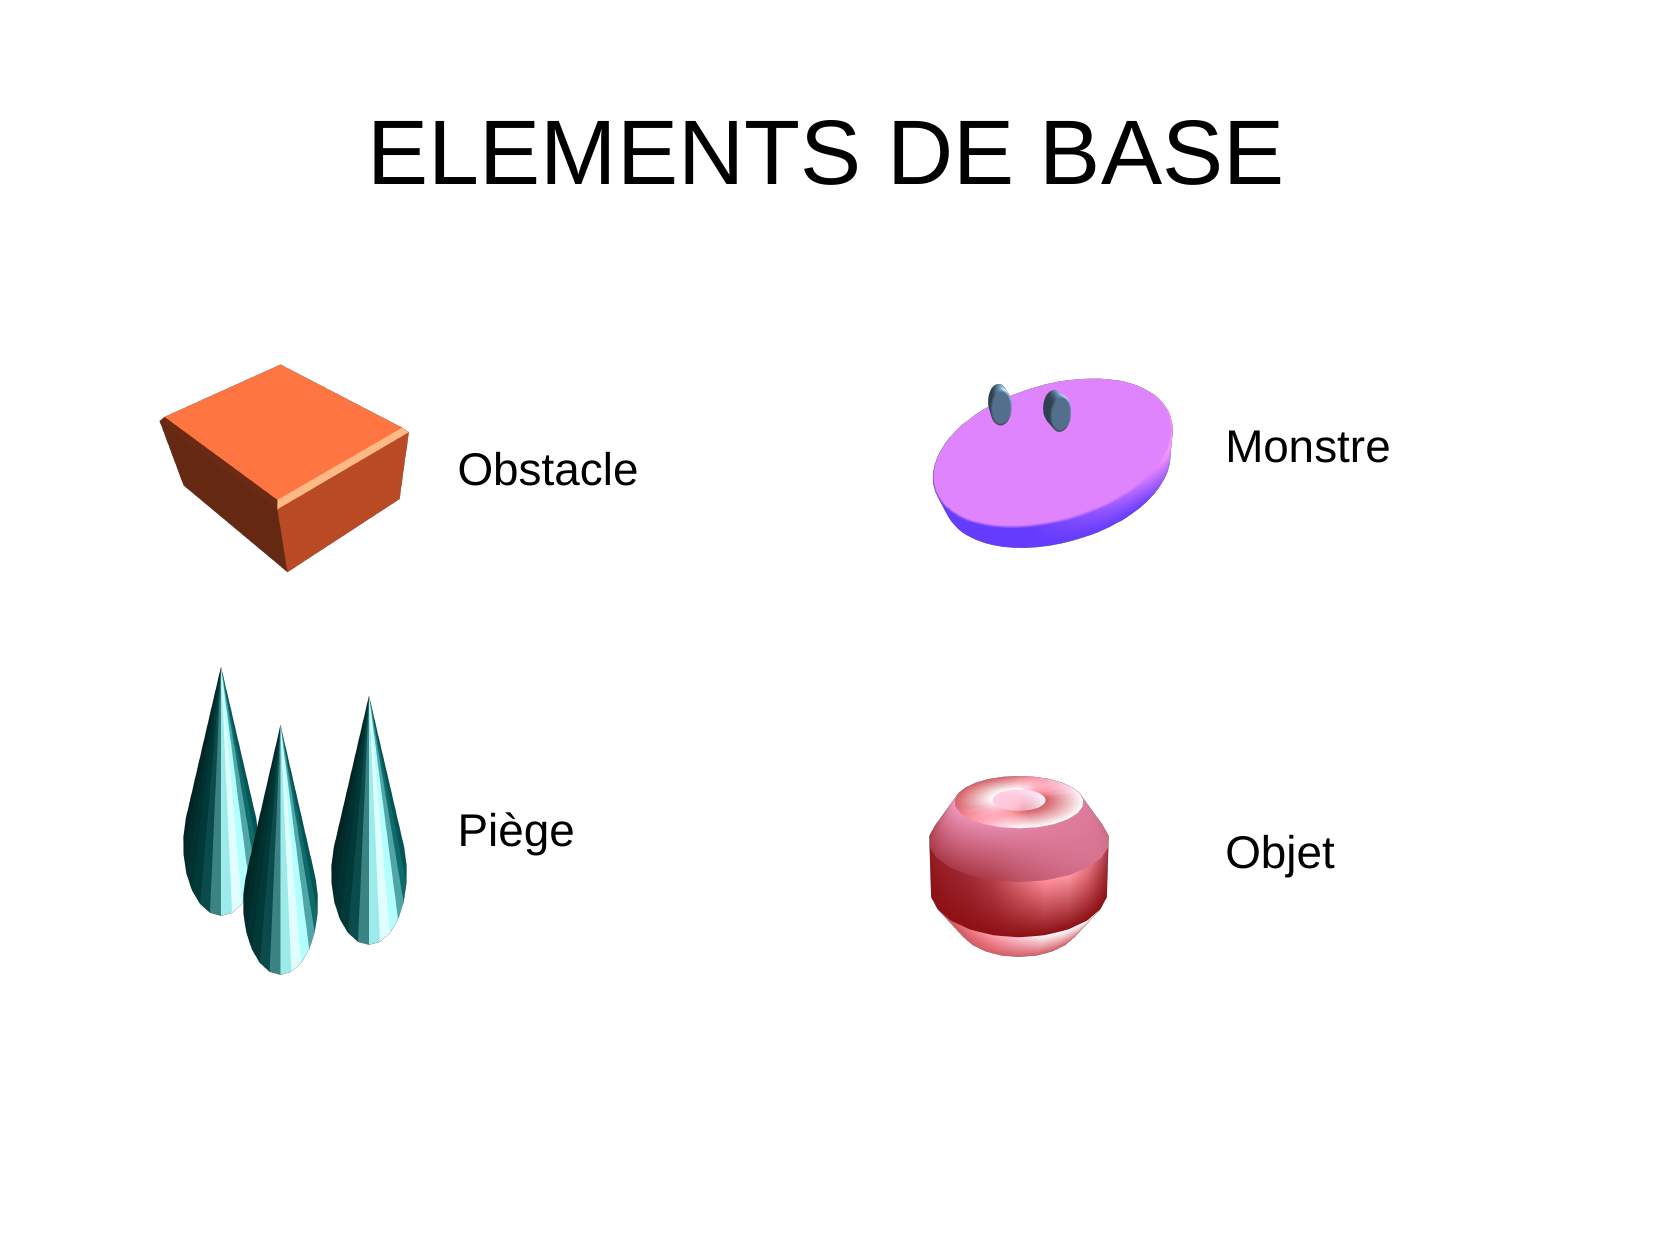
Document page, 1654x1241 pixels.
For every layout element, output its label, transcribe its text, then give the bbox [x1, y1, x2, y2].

text_box Objet [1210, 819, 1477, 886]
text_box Piège [442, 797, 709, 864]
title ELEMENTS DE BASE [82, 49, 1571, 257]
text_box Monstre [1210, 413, 1477, 480]
text_box Obstacle [442, 436, 709, 502]
